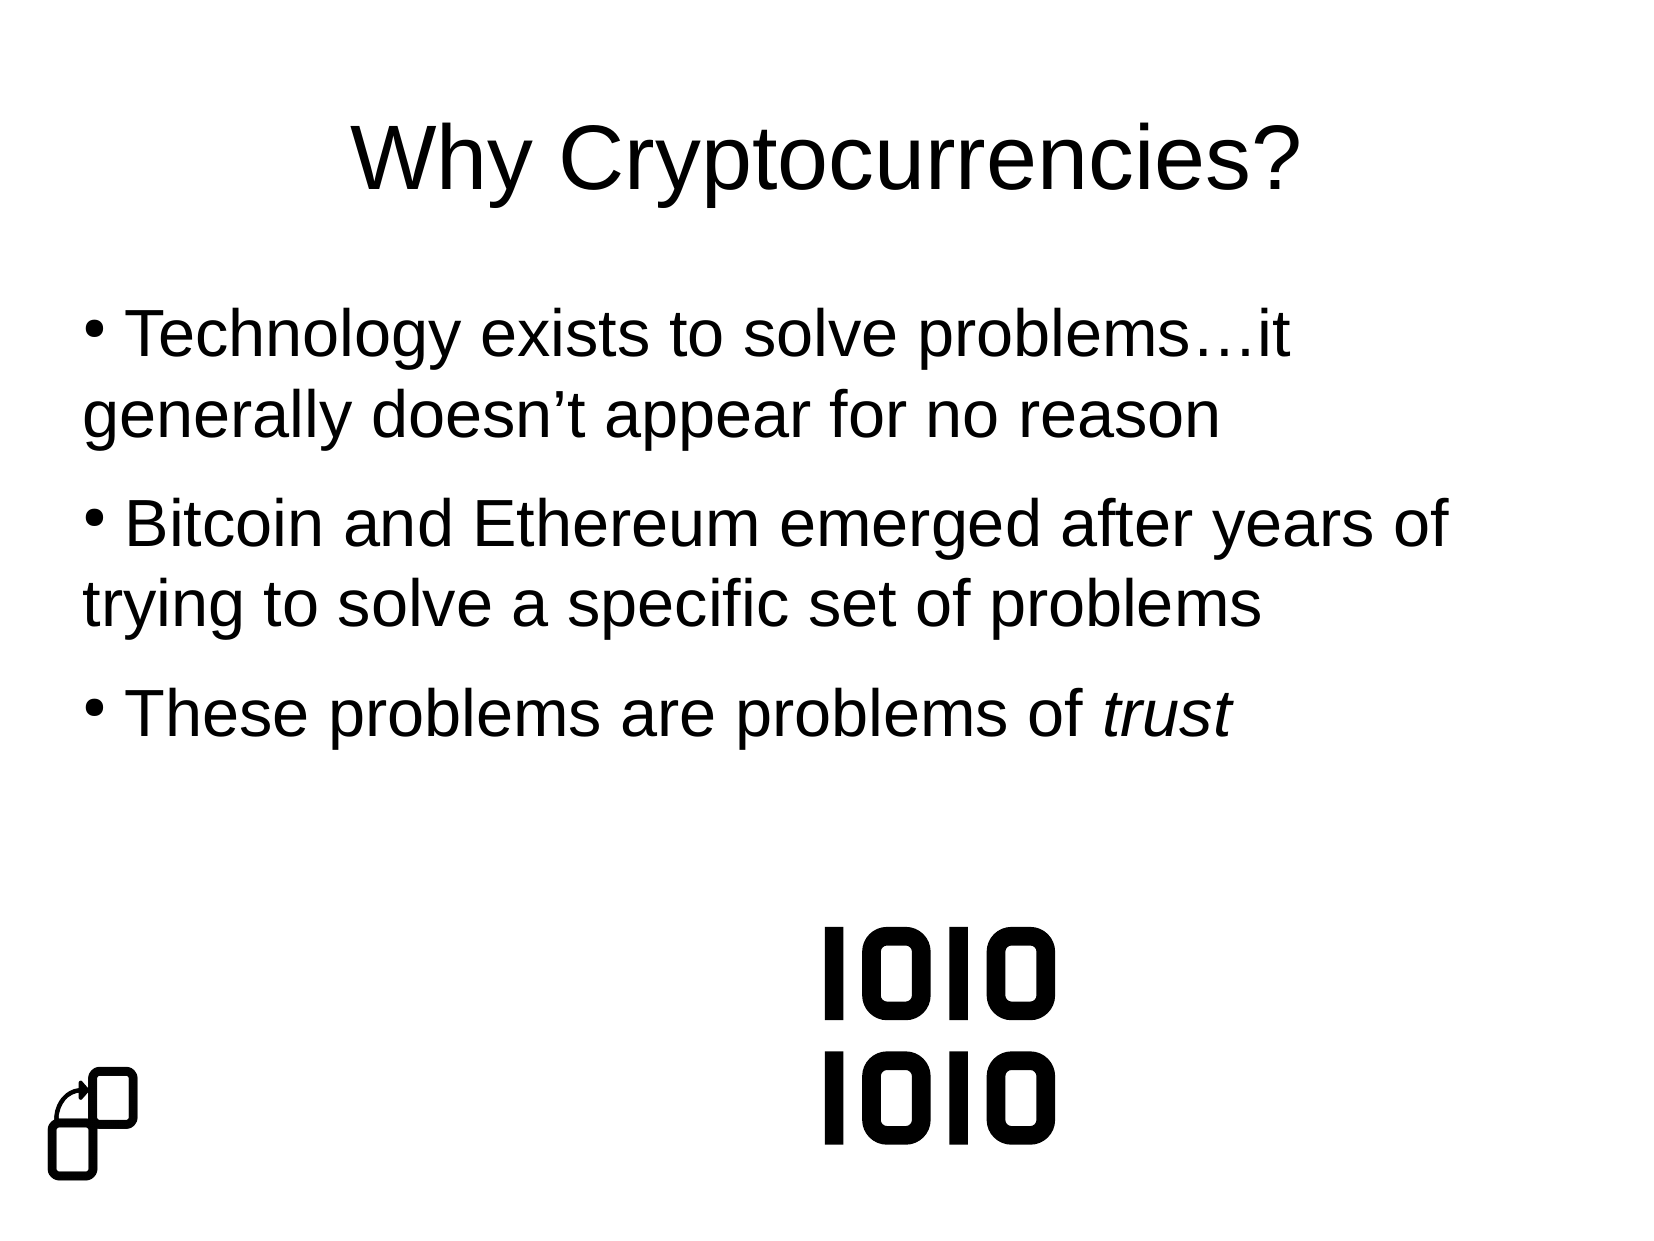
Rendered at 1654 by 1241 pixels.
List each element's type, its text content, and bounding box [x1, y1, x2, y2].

picture [788, 884, 1091, 1187]
title Why Cryptocurrencies? [82, 97, 1571, 209]
picture [30, 1062, 153, 1186]
list Technology exists to solve problems…it generally doesn’t appear for no reason Bitcoin and Ethereum emerged after years of trying to solve a specific set of problems These problems are problems of trust [82, 290, 1571, 1010]
